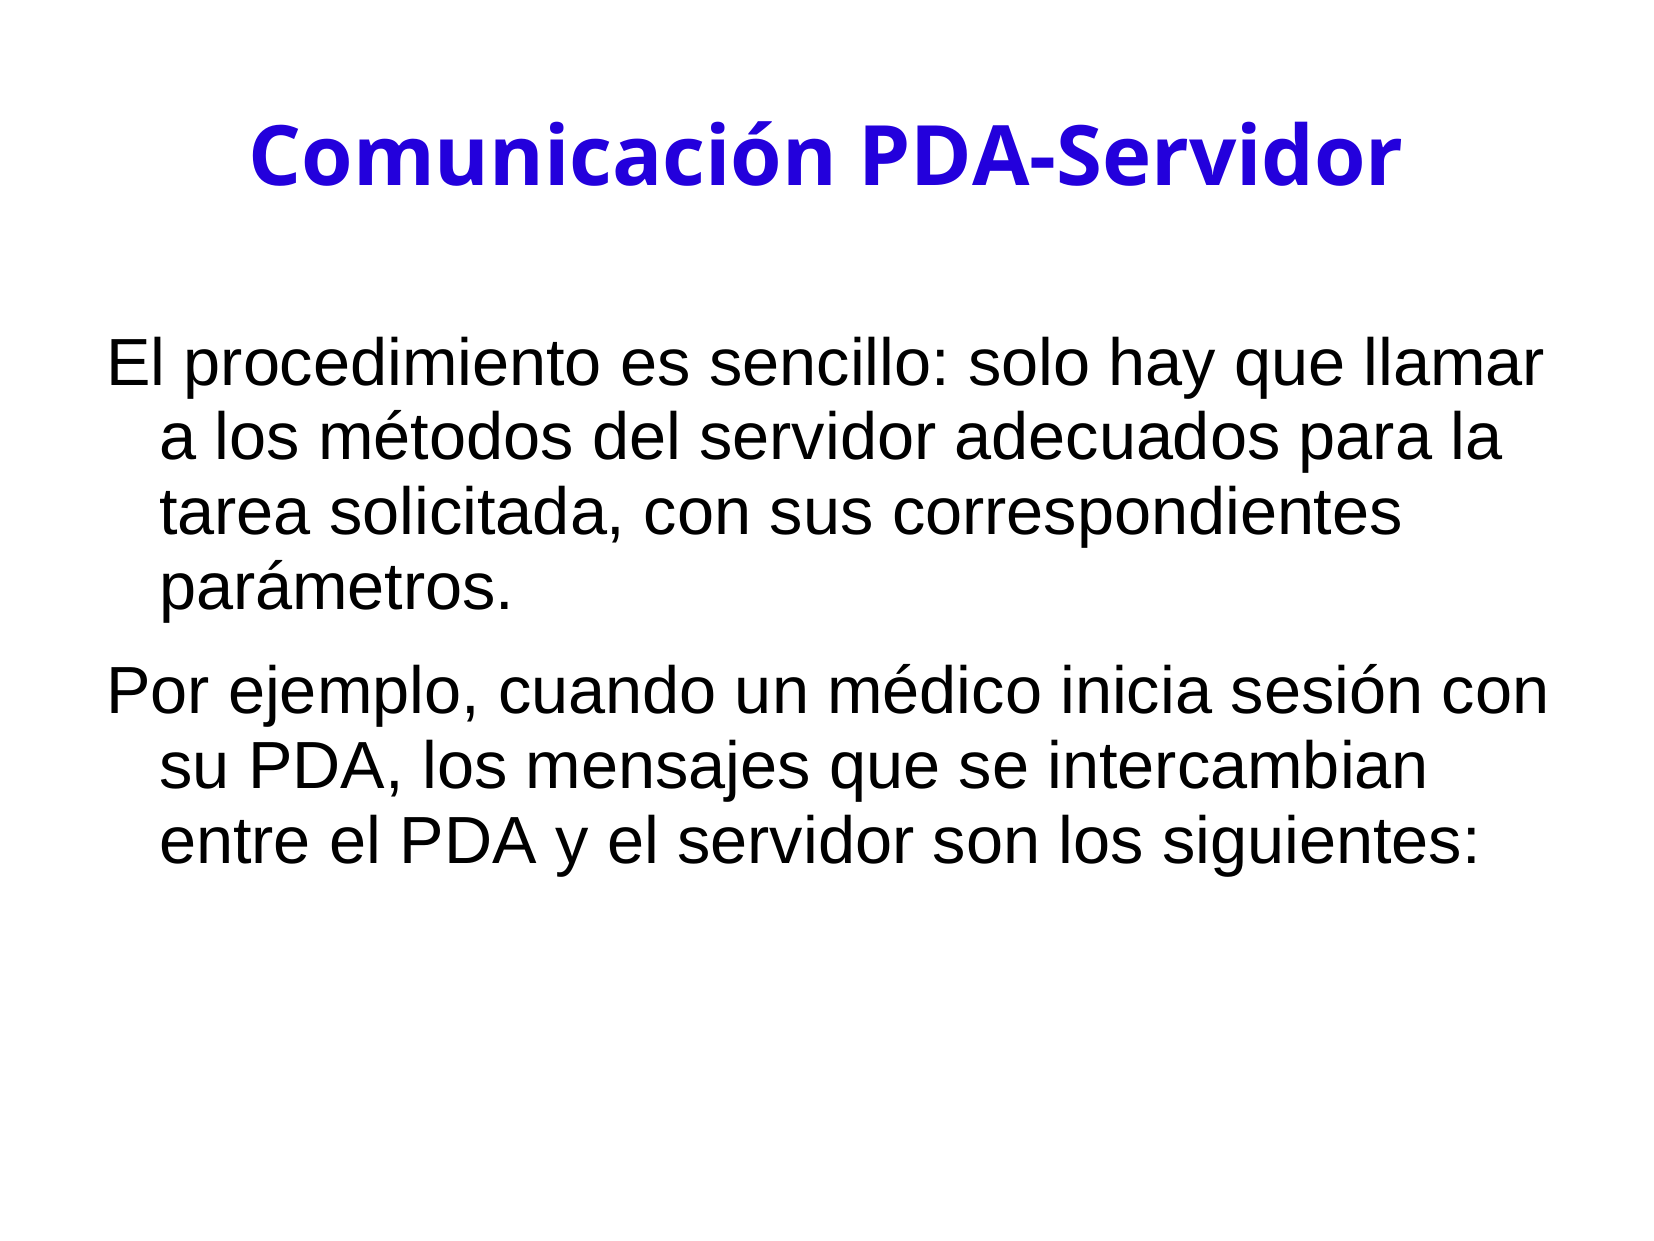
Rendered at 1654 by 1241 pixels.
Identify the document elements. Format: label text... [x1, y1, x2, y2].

list El procedimiento es sencillo: solo hay que llamar a los métodos del servidor adecuados para la tarea solicitada, con sus correspondientes parámetros. Por ejemplo, cuando un médico inicia sesión con su PDA, los mensajes que se intercambian entre el PDA y el servidor son los siguientes: [88, 324, 1577, 1144]
title Comunicación PDA-Servidor [82, 49, 1571, 257]
